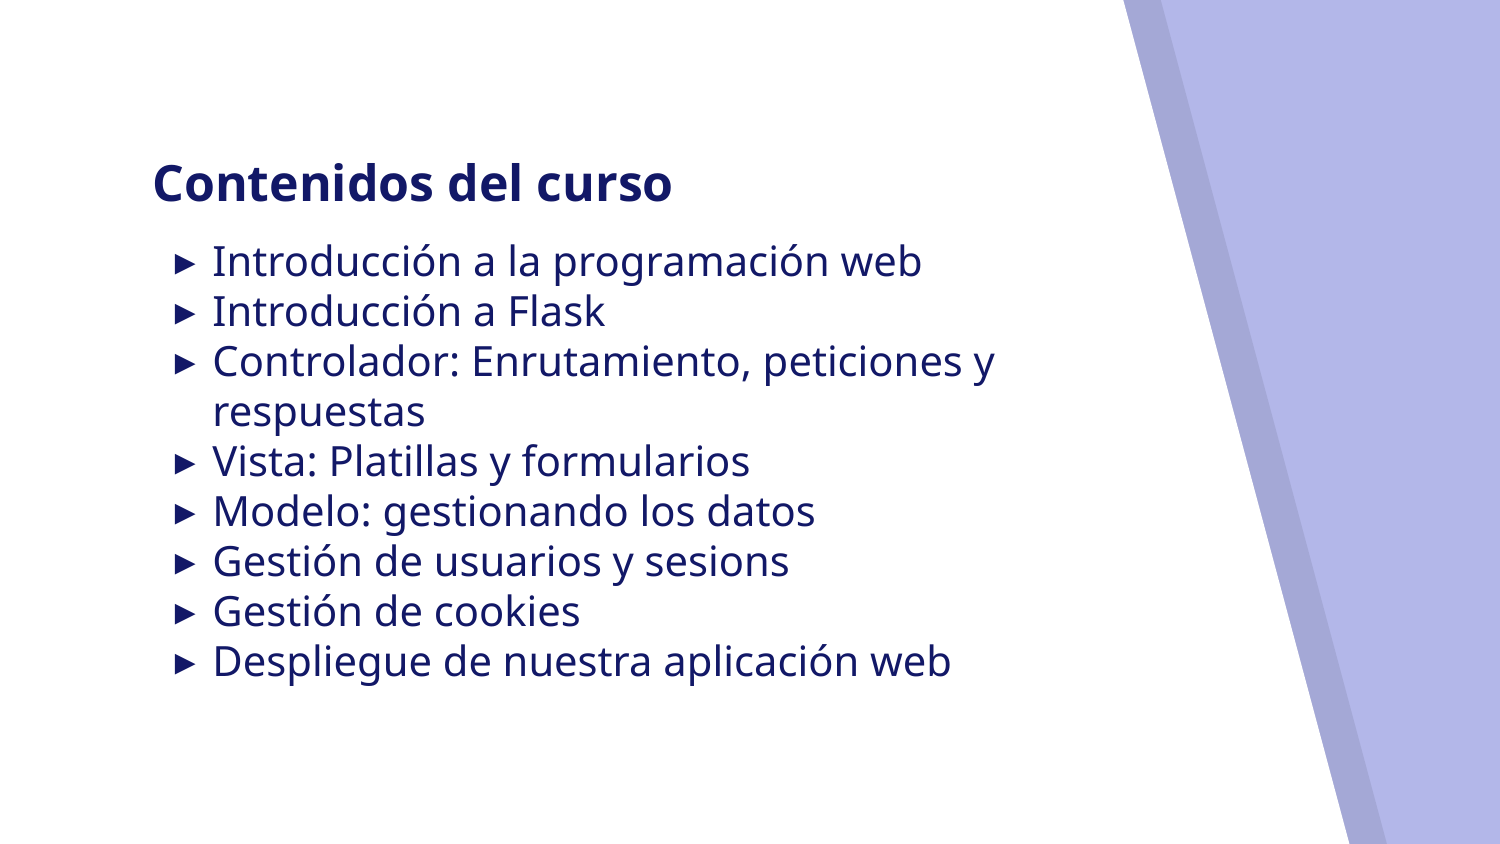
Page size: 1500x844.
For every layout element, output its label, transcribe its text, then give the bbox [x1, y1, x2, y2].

text_box Contenidos del curso [137, 146, 1011, 227]
text_box Introducción a la programación web Introducción a Flask Controlador: Enrutamiento, peticiones y respuestas Vista: Platillas y formularios Modelo: gestionando los datos Gestión de usuarios y sesions Gestión de cookies Despliegue de nuestra aplicación web [137, 234, 1011, 768]
